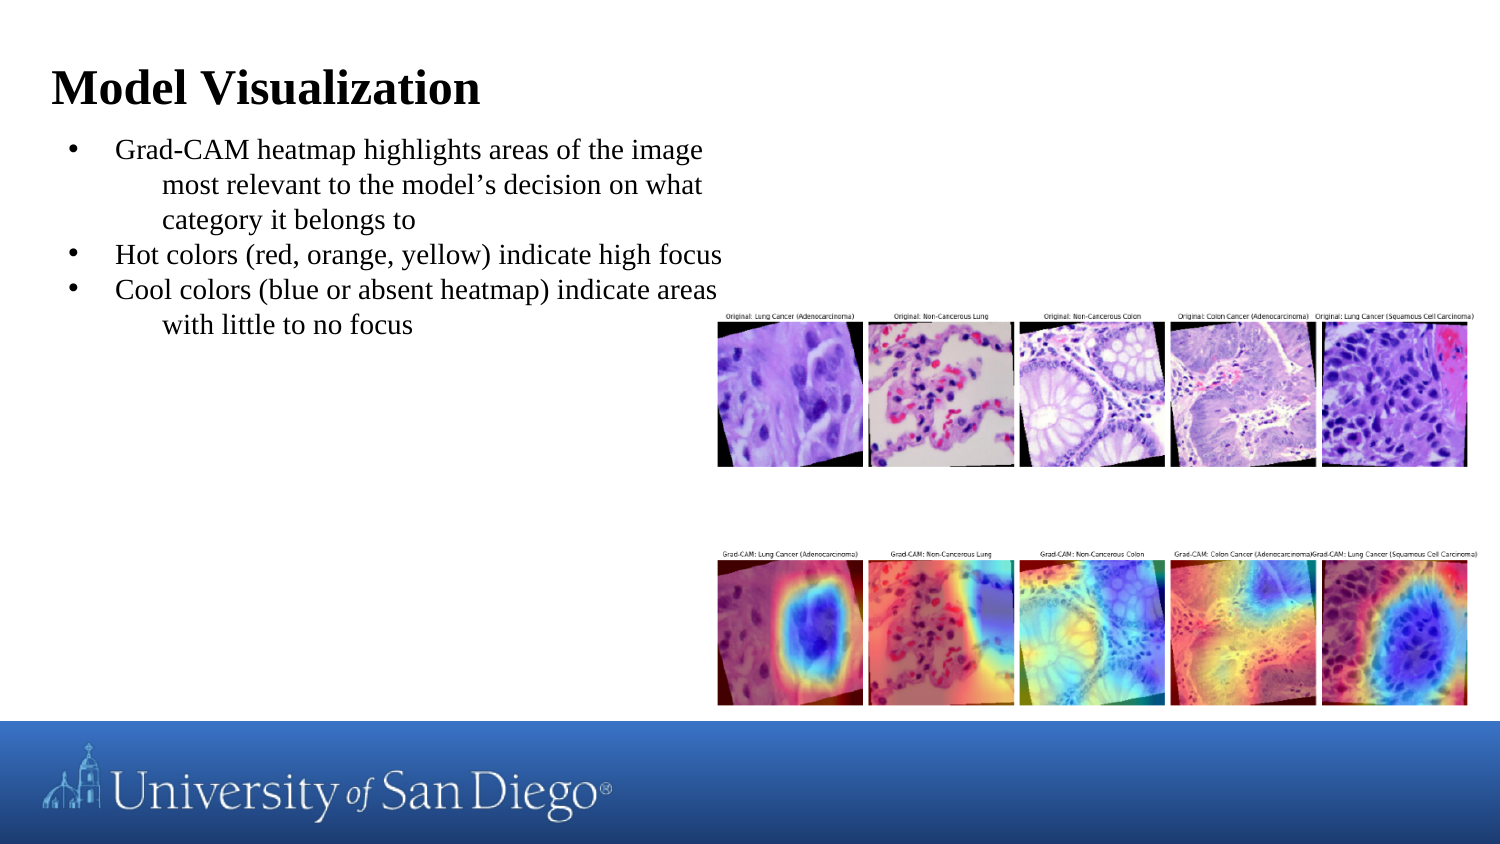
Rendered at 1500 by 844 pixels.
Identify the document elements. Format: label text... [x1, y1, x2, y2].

text_box Model Visualization [36, 47, 1327, 123]
text_box Grad-CAM heatmap highlights areas of the image most relevant to the model’s decision on what category it belongs to Hot colors (red, orange, yellow) indicate high focus Cool colors (blue or absent heatmap) indicate areas with little to no focus [53, 122, 756, 351]
picture [714, 310, 1479, 707]
